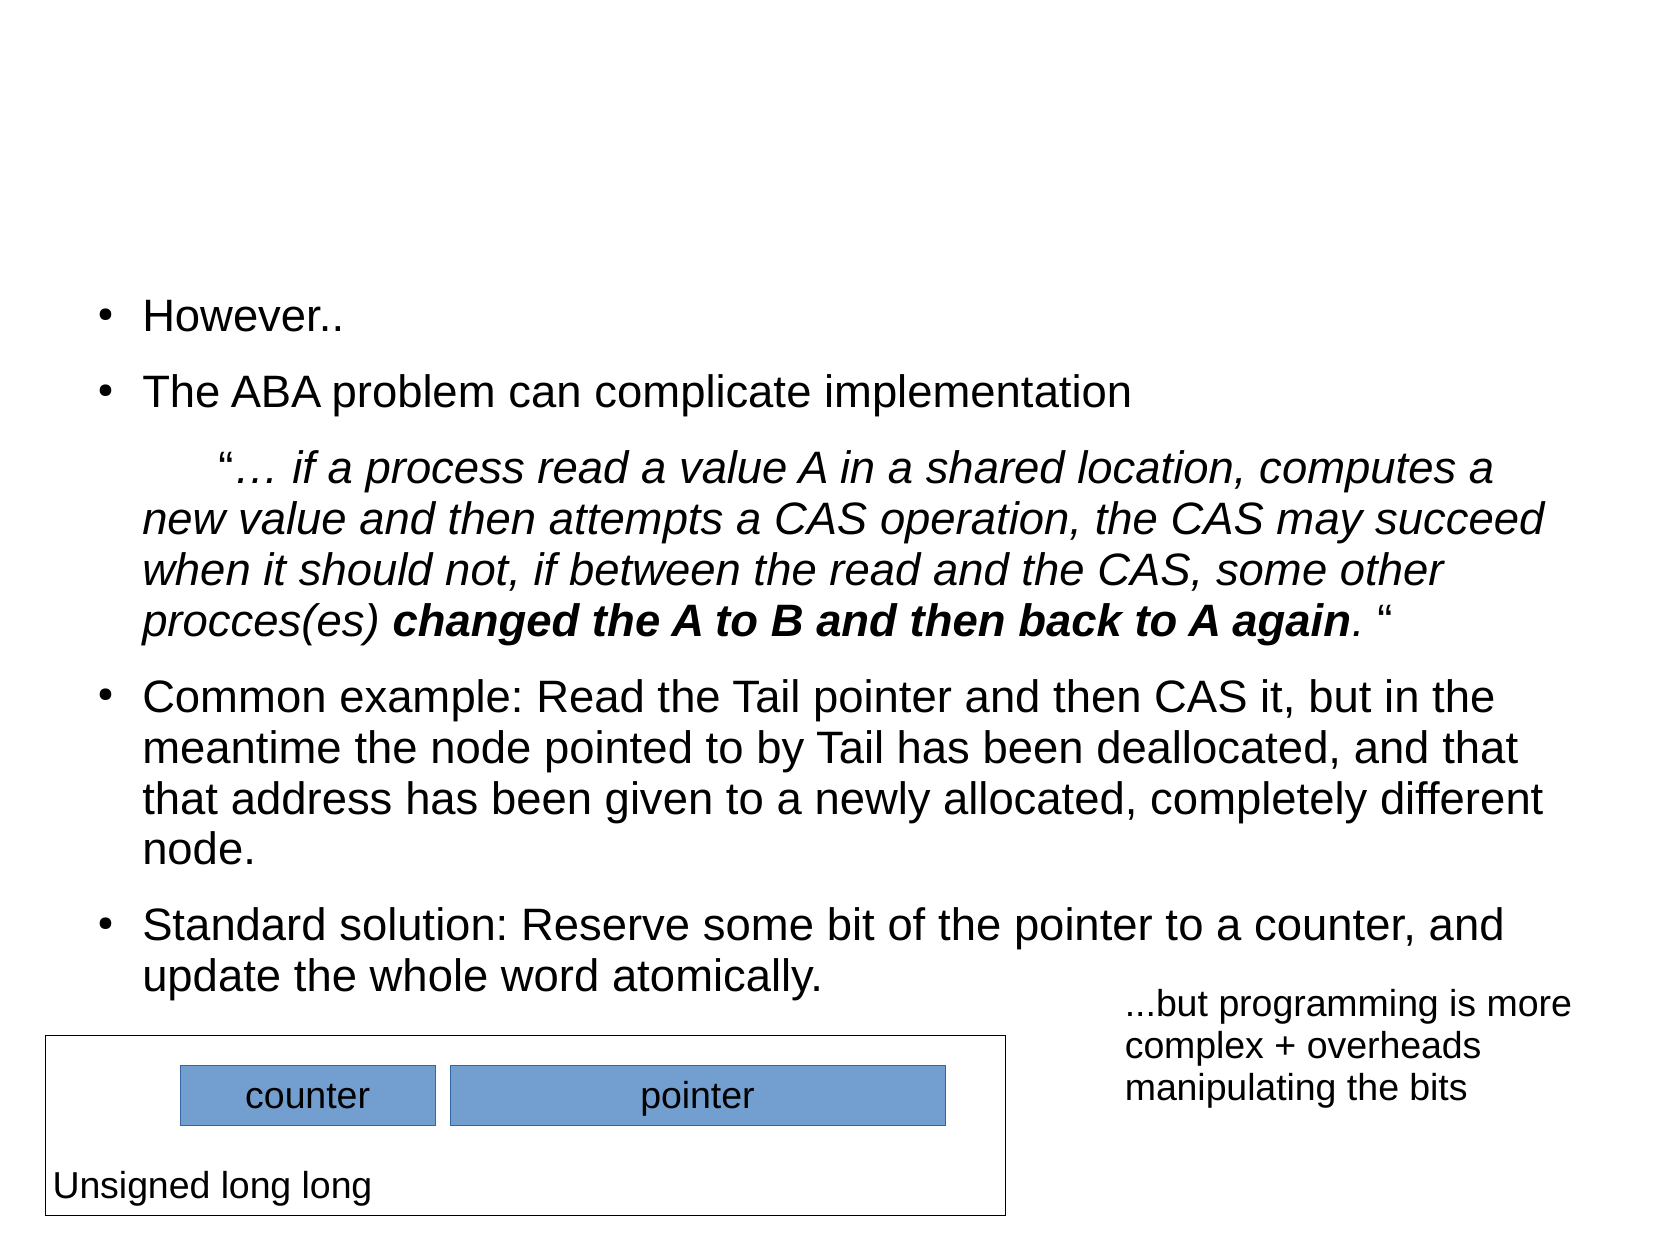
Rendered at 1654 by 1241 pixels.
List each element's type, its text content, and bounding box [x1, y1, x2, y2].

list However.. The ABA problem can complicate implementation “… if a process read a value A in a shared location, computes a new value and then attempts a CAS operation, the CAS may succeed when it should not, if between the read and the CAS, some other procces(es) changed the A to B and then back to A again. “ Common example: Read the Tail pointer and then CAS it, but in the meantime the node pointed to by Tail has been deallocated, and that that address has been given to a newly allocated, completely different node. Standard solution: Reserve some bit of the pointer to a counter, and update the whole word atomically. [82, 290, 1571, 1010]
text_box Unsigned long long [37, 1157, 443, 1214]
text_box ...but programming is more complex + overheads manipulating the bits [1110, 975, 1621, 1158]
text_box [45, 1035, 1006, 1216]
